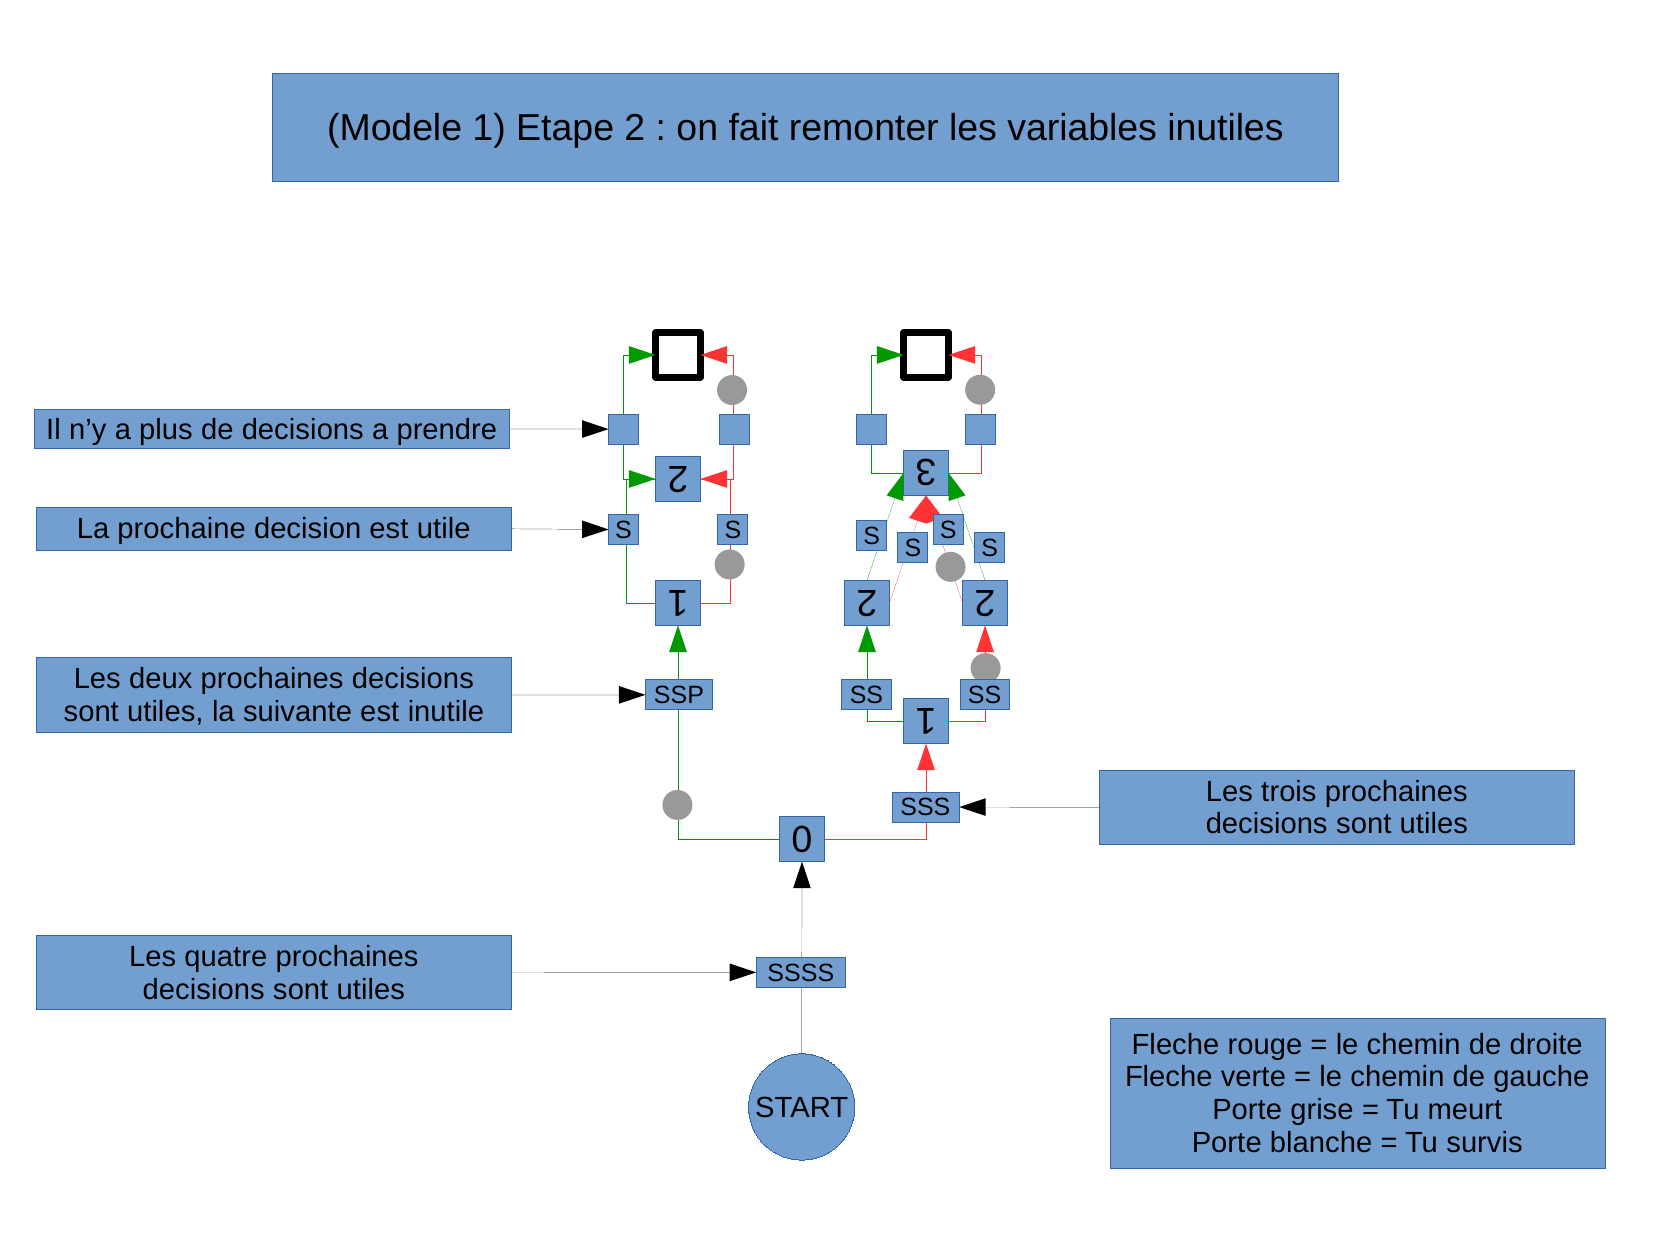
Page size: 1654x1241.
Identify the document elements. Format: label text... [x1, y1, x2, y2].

text_box Il n’y a plus de decisions a prendre [34, 409, 510, 449]
text_box SSSS [756, 957, 846, 988]
text_box [935, 551, 966, 582]
text_box [970, 653, 1001, 679]
text_box [662, 789, 693, 820]
text_box [965, 414, 996, 445]
text_box Fleche rouge = le chemin de droite Fleche verte = le chemin de gauche Porte grise = Tu meurt Porte blanche = Tu survis [1110, 1018, 1606, 1169]
text_box 1 [655, 580, 701, 626]
text_box S [856, 520, 887, 551]
text_box SS [960, 679, 1010, 710]
text_box [608, 414, 639, 445]
text_box S [717, 514, 748, 545]
text_box [903, 332, 949, 378]
text_box S [974, 532, 1005, 563]
text_box SSS [892, 792, 960, 823]
text_box START [748, 1053, 855, 1161]
text_box [856, 414, 887, 445]
text_box [714, 549, 745, 580]
text_box SS [841, 679, 892, 710]
text_box S [608, 514, 639, 545]
text_box [719, 414, 750, 445]
text_box [655, 332, 701, 378]
text_box S [933, 514, 964, 545]
text_box [965, 374, 996, 405]
text_box 0 [779, 816, 825, 862]
text_box Les trois prochaines decisions sont utiles [1099, 770, 1575, 845]
text_box SSP [645, 679, 713, 710]
text_box 2 [962, 580, 1008, 626]
text_box 2 [844, 580, 890, 626]
text_box 3 [903, 450, 949, 496]
text_box Les quatre prochaines decisions sont utiles [36, 935, 512, 1010]
text_box Les deux prochaines decisions sont utiles, la suivante est inutile [36, 657, 512, 733]
text_box 2 [655, 456, 701, 502]
text_box 1 [903, 698, 949, 744]
text_box (Modele 1) Etape 2 : on fait remonter les variables inutiles [272, 73, 1339, 182]
text_box [717, 375, 748, 406]
text_box S [897, 532, 928, 563]
text_box La prochaine decision est utile [36, 507, 512, 551]
